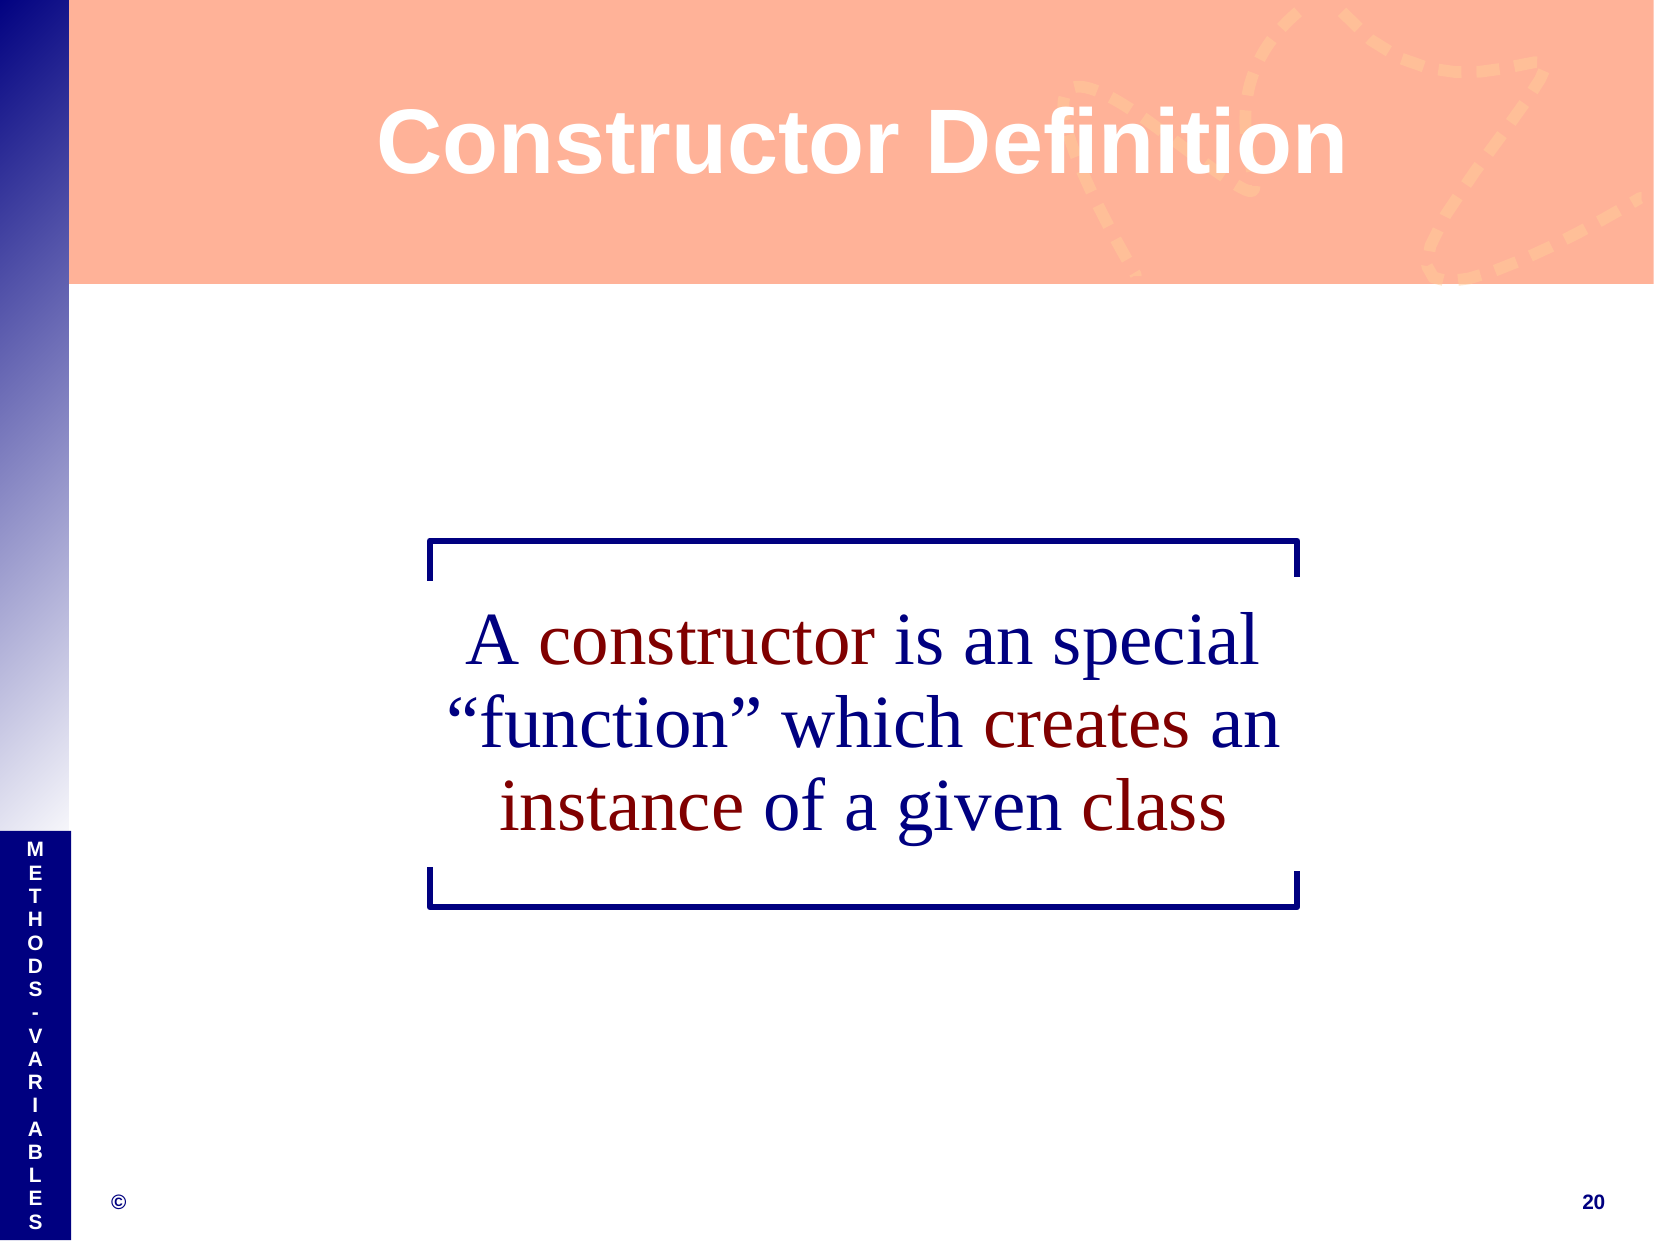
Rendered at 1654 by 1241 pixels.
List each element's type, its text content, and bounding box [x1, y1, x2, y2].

text_box A constructor is an special “function” which creates an instance of a given class [445, 513, 1282, 931]
text_box M E T H O D S - V A R I A B L E S [0, 830, 71, 1241]
title Constructor Definition [109, 37, 1617, 246]
